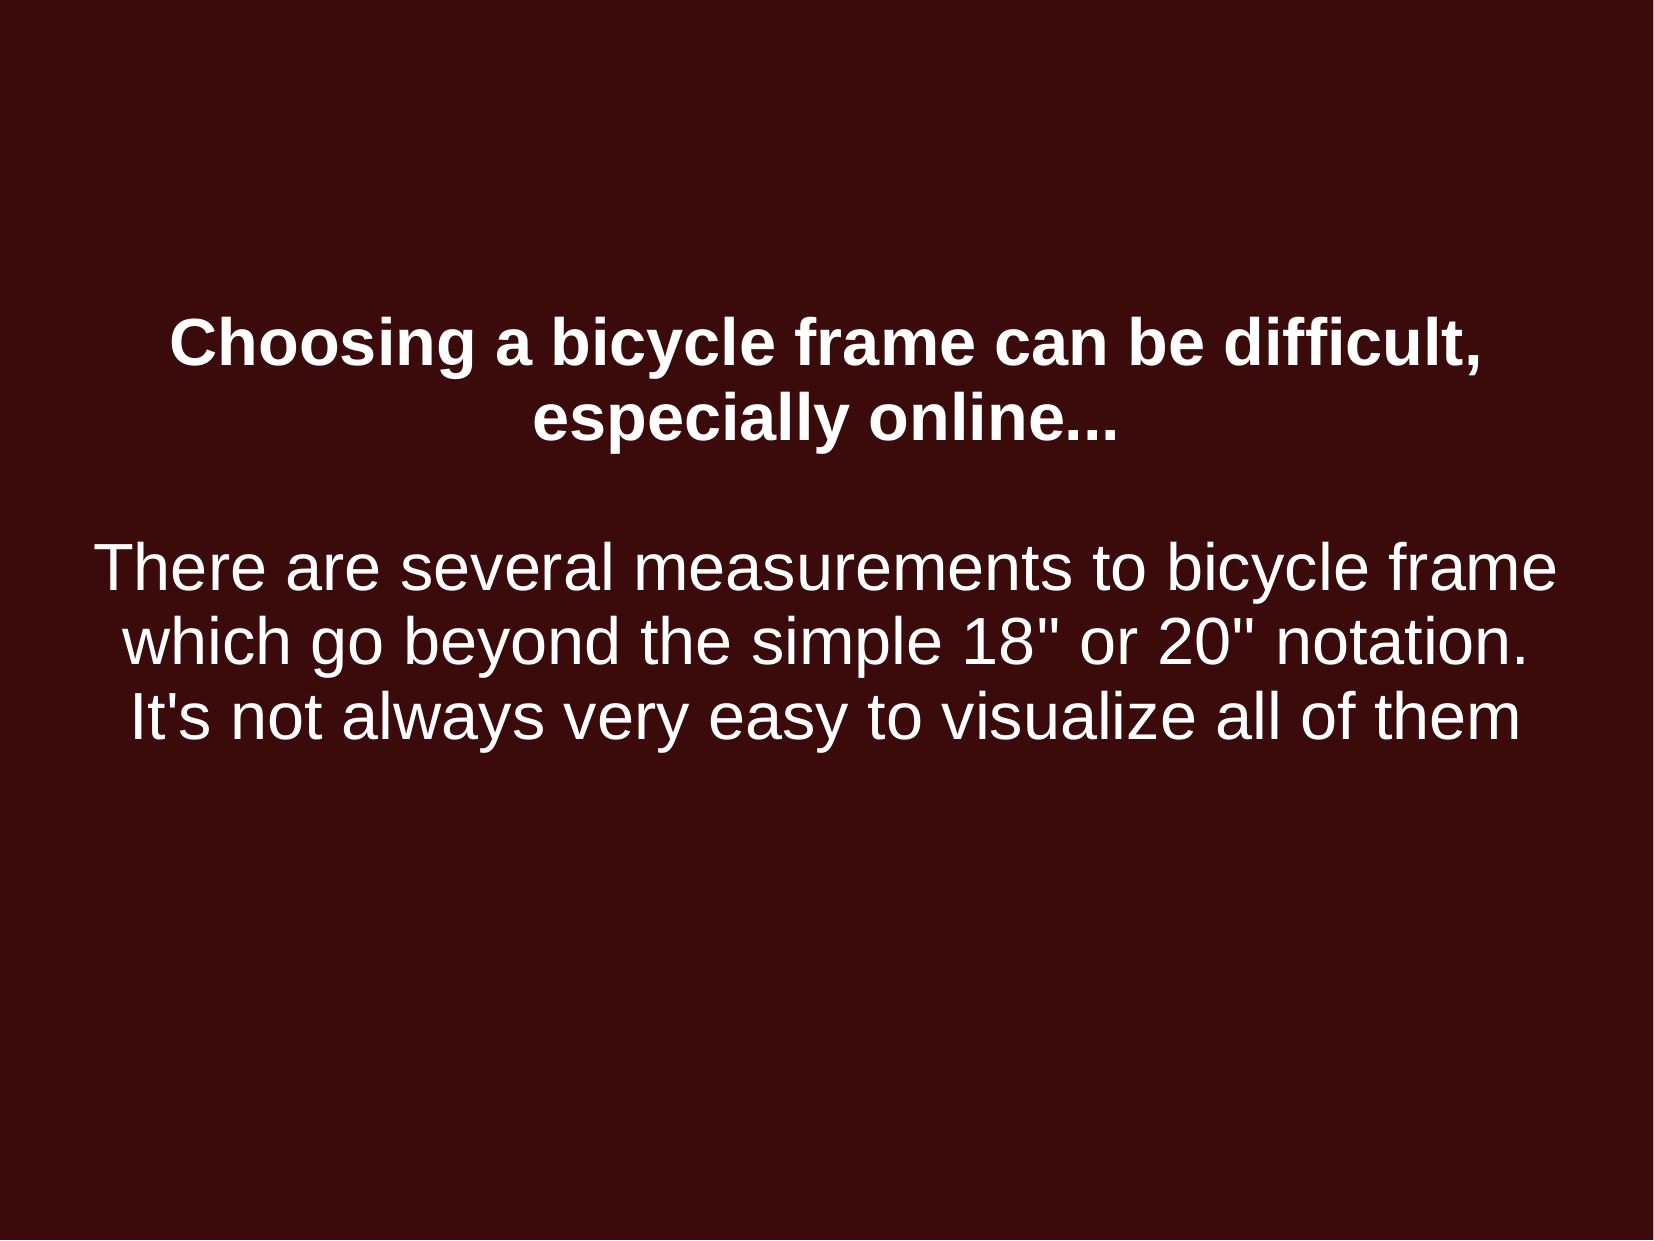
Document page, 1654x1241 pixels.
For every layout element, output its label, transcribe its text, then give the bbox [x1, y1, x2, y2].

subtitle Choosing a bicycle frame can be difficult, especially online... There are several measurements to bicycle frame which go beyond the simple 18'' or 20'' notation. It's not always very easy to visualize all of them [82, 49, 1571, 1010]
